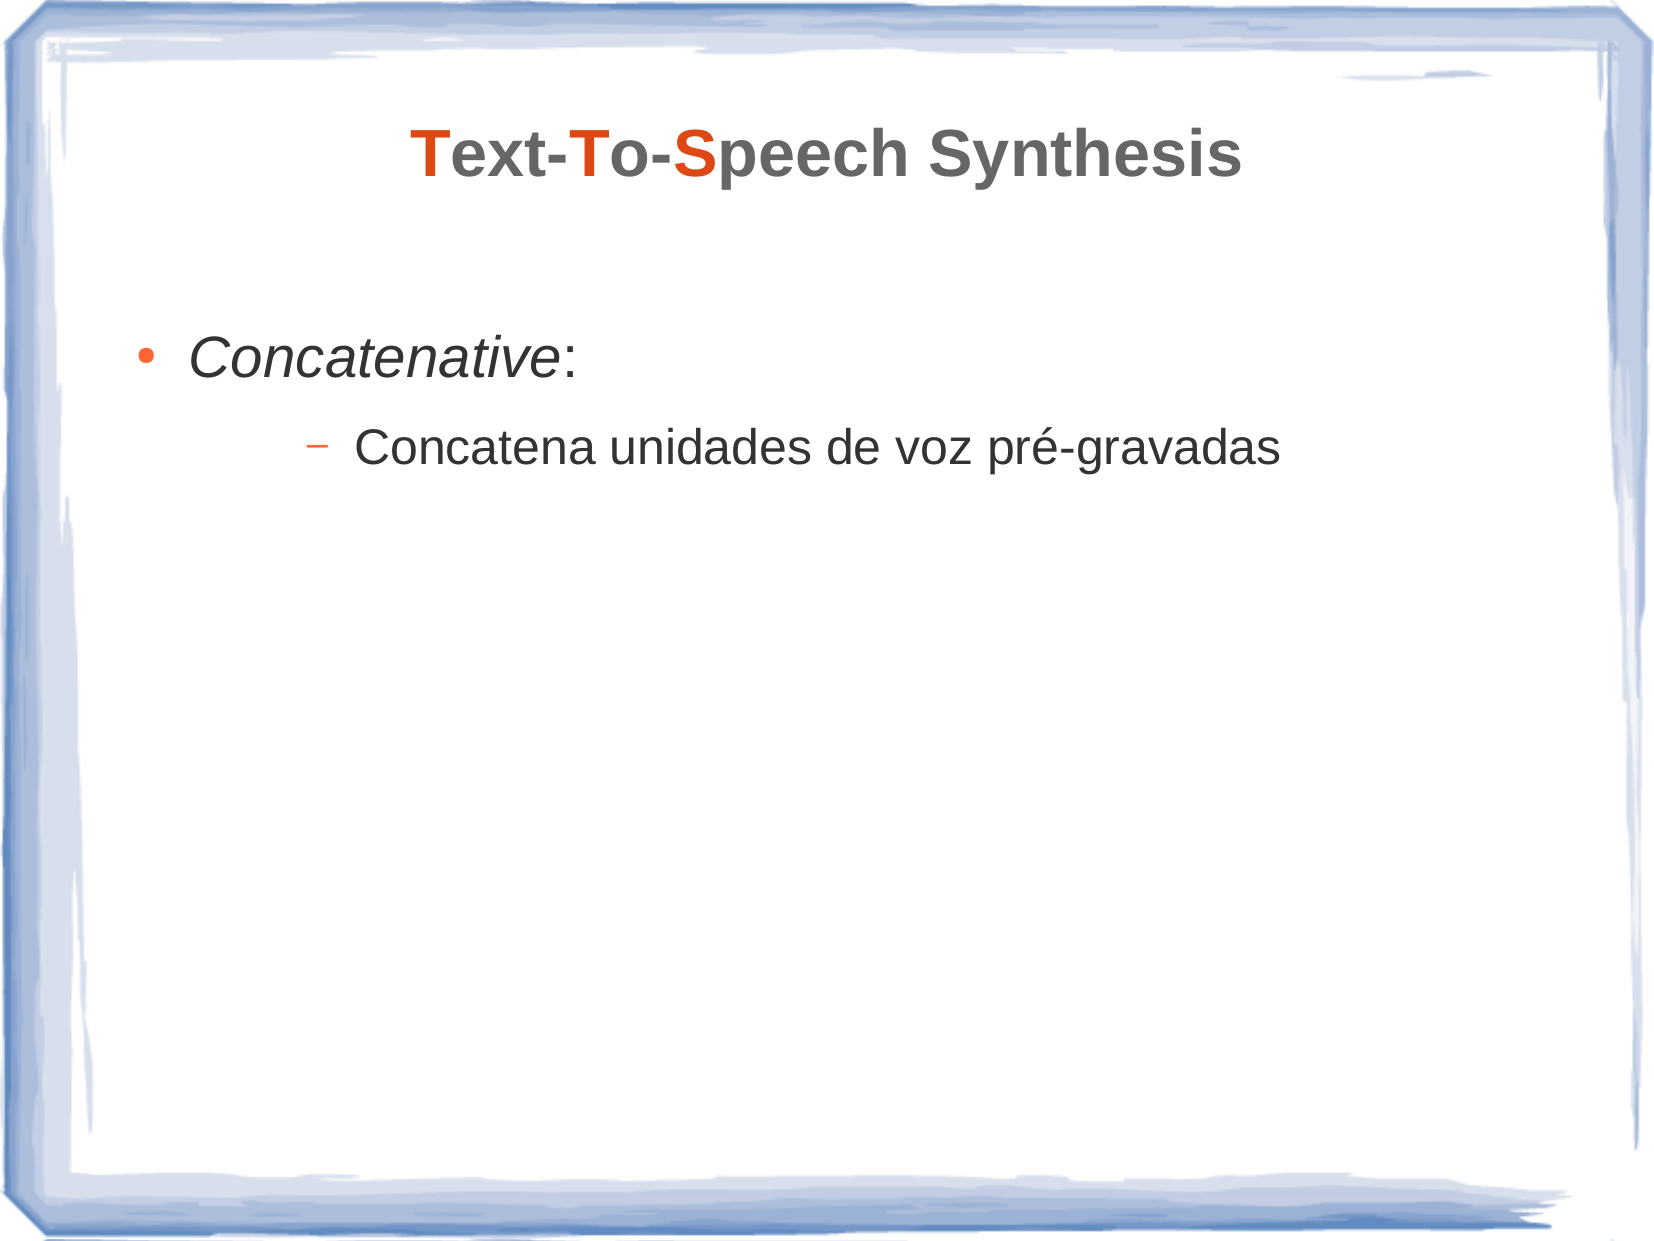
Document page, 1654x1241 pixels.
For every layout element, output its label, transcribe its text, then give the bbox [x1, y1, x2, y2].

list Concatenative: Concatena unidades de voz pré-gravadas [118, 324, 1571, 1045]
picture [0, 0, 1654, 1241]
title Text-To-Speech Synthesis [82, 49, 1571, 257]
